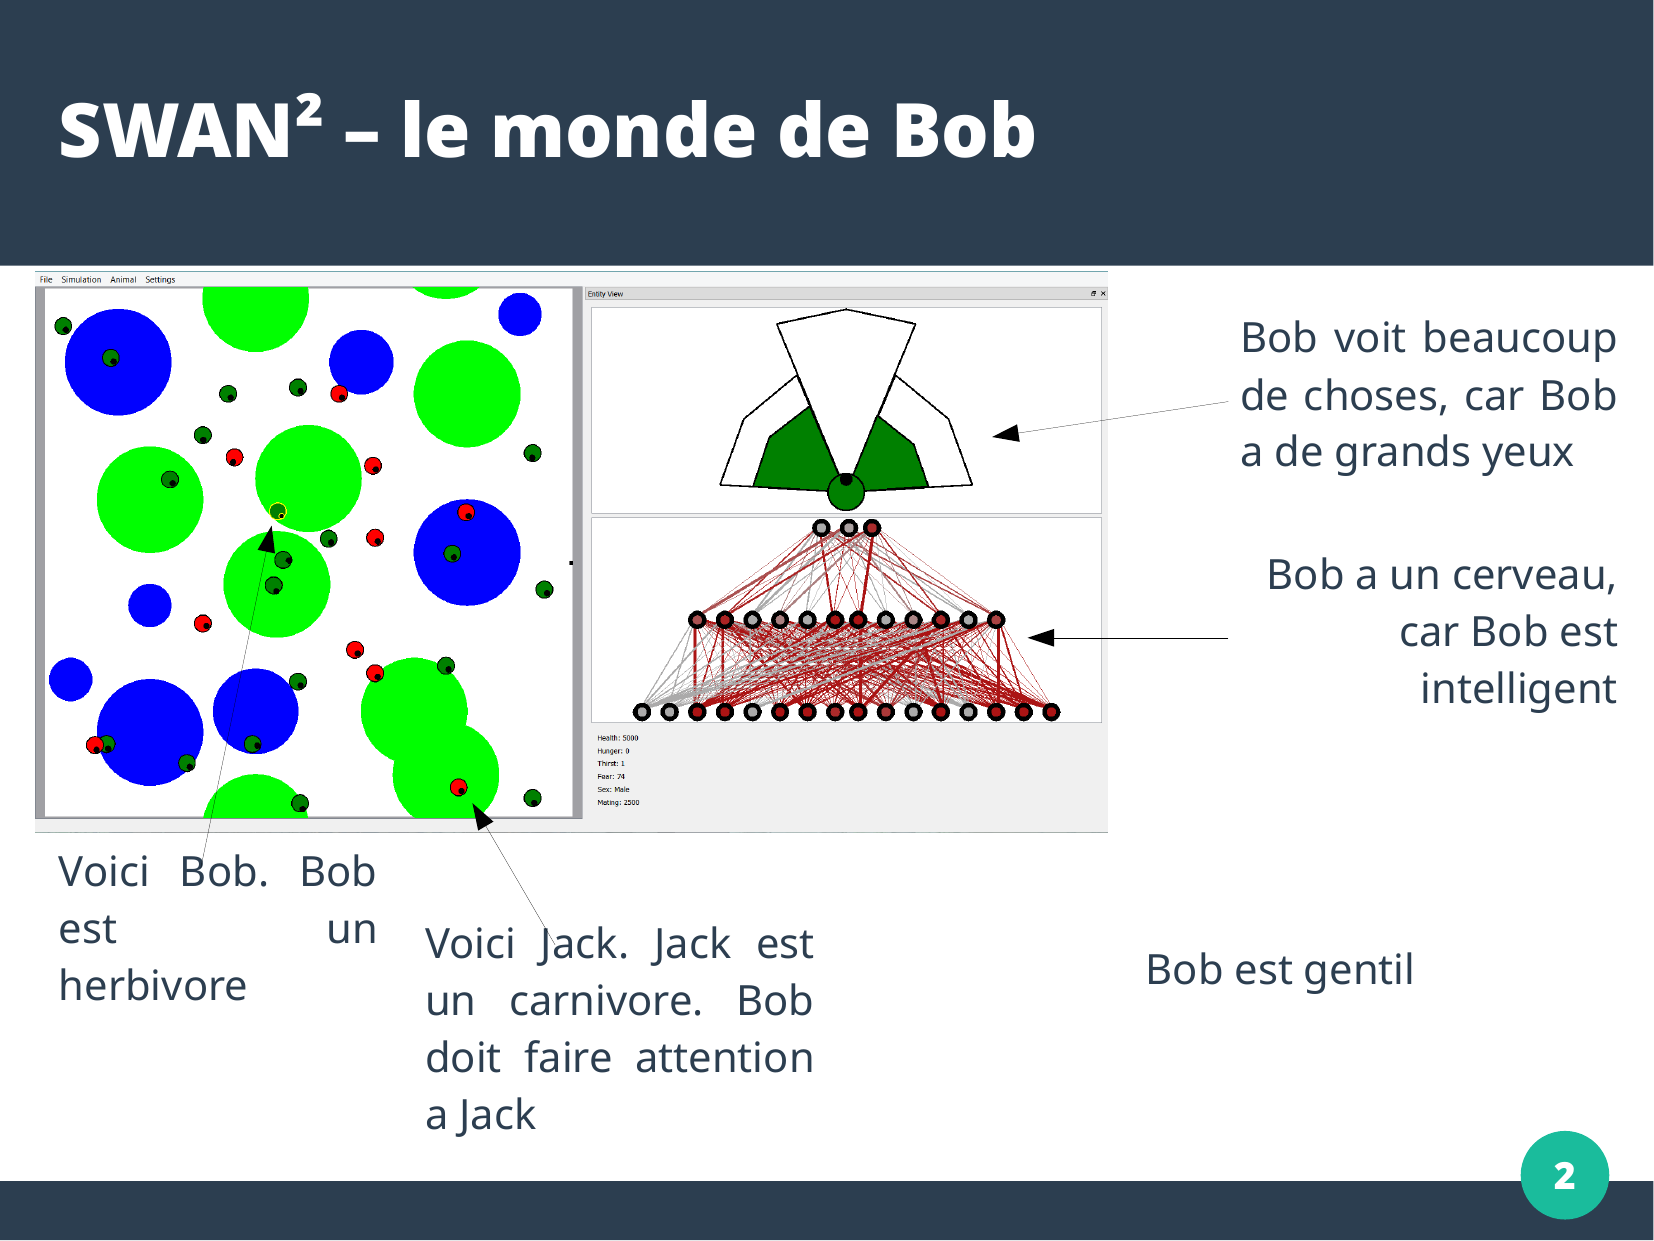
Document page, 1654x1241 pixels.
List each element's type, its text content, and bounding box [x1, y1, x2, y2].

text_box Bob a un cerveau, car Bob est intelligent [1240, 551, 1619, 709]
text_box Voici Jack. Jack est un carnivore. Bob doit faire attention a Jack [425, 930, 815, 1125]
subtitle Voici Bob. Bob est un herbivore [59, 854, 378, 1000]
text_box Bob est gentil [1145, 909, 1465, 1028]
title SWAN² – le monde de Bob [59, 49, 1595, 207]
text_box Bob voit beaucoup de choses, car Bob a de grands yeux [1240, 296, 1619, 491]
picture [35, 271, 1108, 833]
